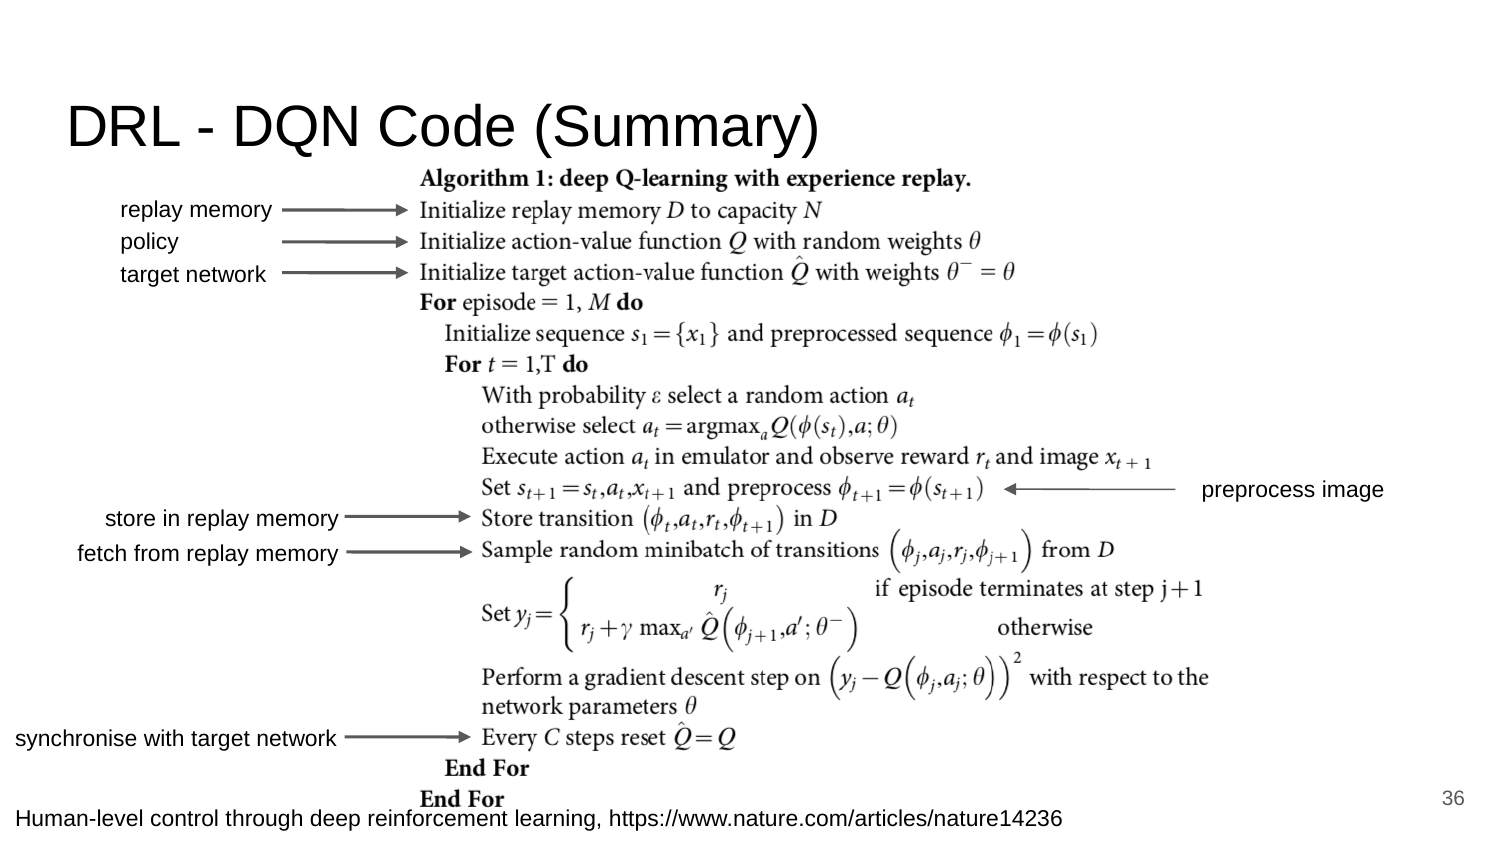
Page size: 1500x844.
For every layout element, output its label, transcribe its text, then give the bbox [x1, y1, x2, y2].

title DRL - DQN Code (Summary) [51, 72, 1449, 167]
text_box store in replay memory [89, 488, 396, 523]
text_box synchronise with target network [0, 708, 394, 765]
picture [419, 166, 1220, 788]
text_box replay memory [105, 179, 333, 211]
text_box preprocess image [1186, 459, 1414, 537]
text_box fetch from replay memory [62, 523, 396, 581]
slide_number <number> [1389, 764, 1480, 830]
text_box policy [105, 211, 333, 244]
text_box target network [105, 244, 333, 301]
text_box Human-level control through deep reinforcement learning, https://www.nature.com/articles/nature14236 [0, 788, 1324, 844]
